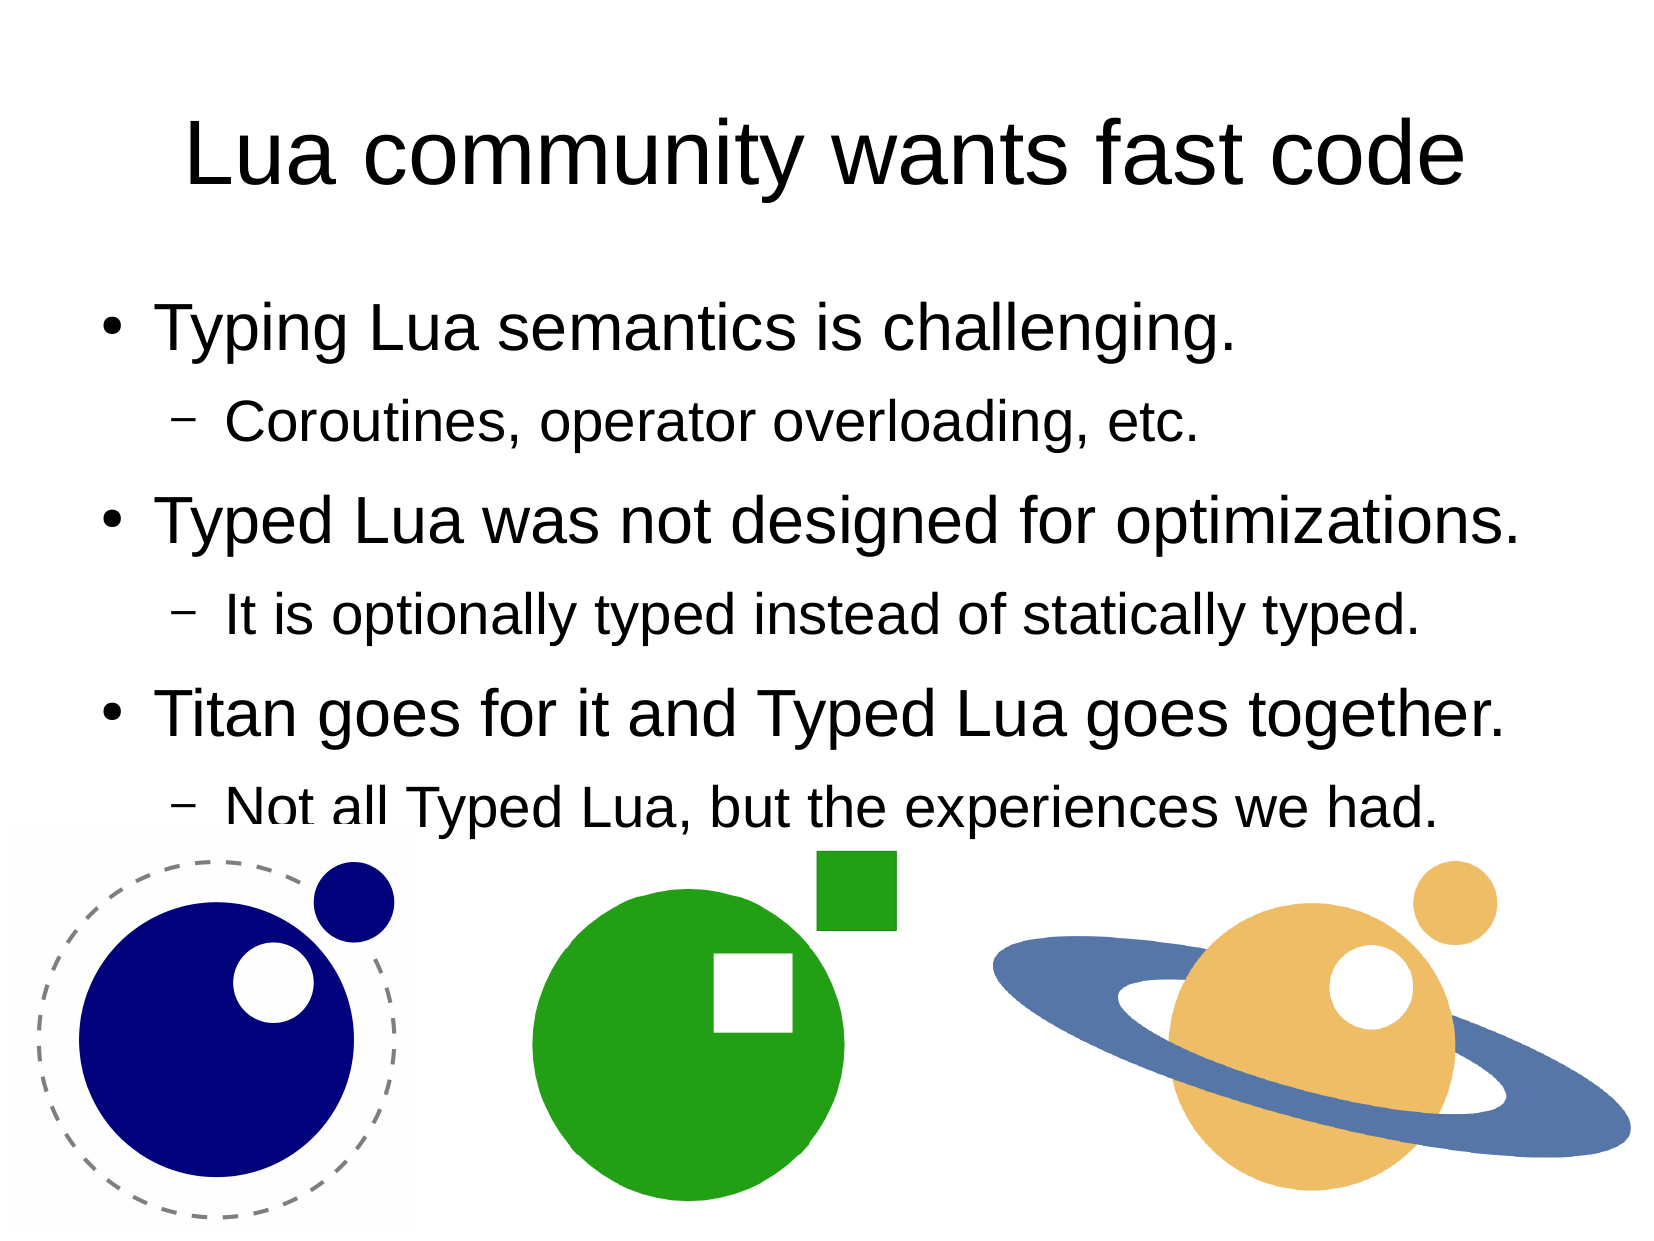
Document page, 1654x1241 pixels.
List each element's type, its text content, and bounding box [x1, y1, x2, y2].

list Typing Lua semantics is challenging. Coroutines, operator overloading, etc. Typed Lua was not designed for optimizations. It is optionally typed instead of statically typed. Titan goes for it and Typed Lua goes together. Not all Typed Lua, but the experiences we had. [82, 290, 1571, 1010]
picture [5, 824, 415, 1234]
picture [523, 845, 905, 1206]
title Lua community wants fast code [82, 49, 1571, 257]
picture [988, 854, 1635, 1201]
